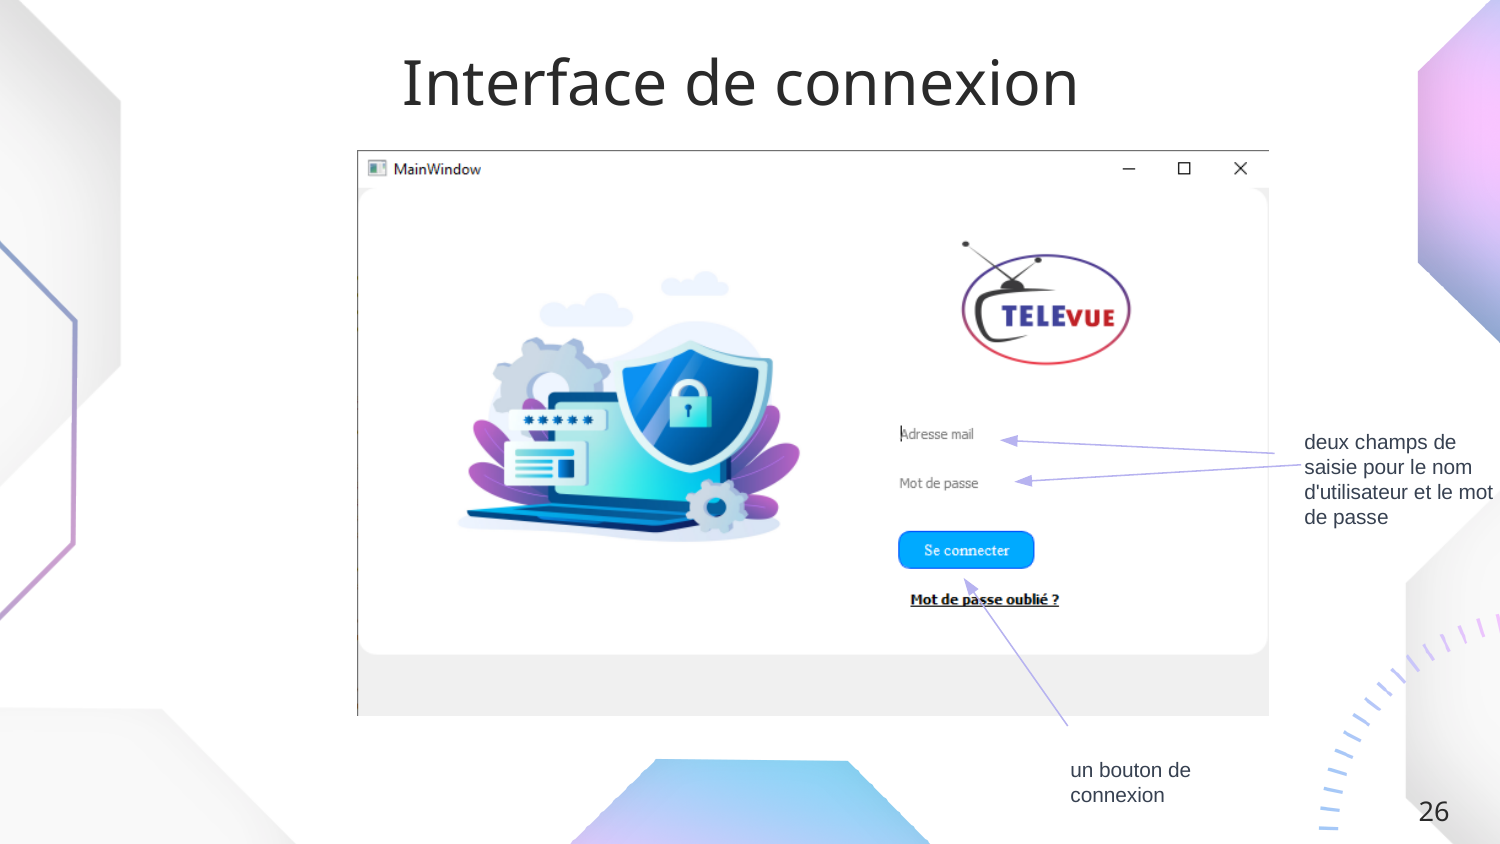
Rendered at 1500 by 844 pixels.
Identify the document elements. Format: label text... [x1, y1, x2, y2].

picture [357, 150, 1269, 716]
slide_number 27 [1403, 779, 1494, 844]
title Interface de connexion [118, 27, 1382, 122]
text_box deux champs de saisie pour le nom d'utilisateur et le mot de passe [1289, 413, 1500, 565]
text_box un bouton de connexion [1055, 742, 1219, 817]
